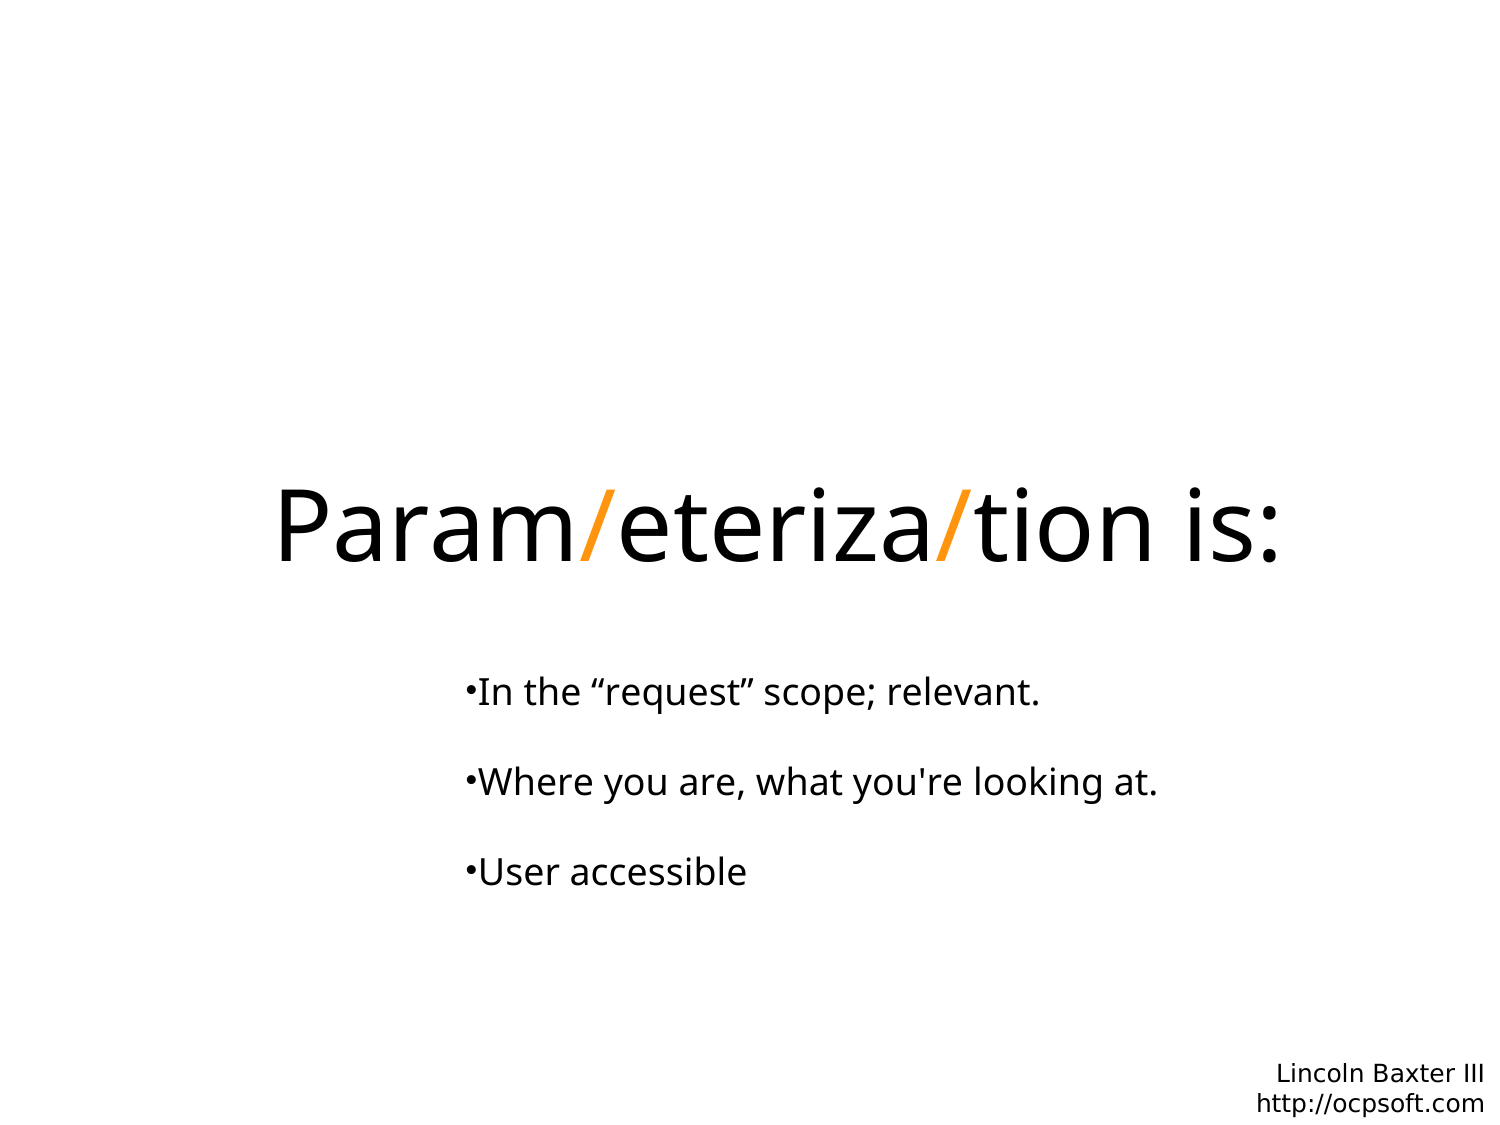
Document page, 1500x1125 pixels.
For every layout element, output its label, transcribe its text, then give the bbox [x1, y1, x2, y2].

subtitle Param/eteriza/tion is: [75, 112, 1425, 931]
